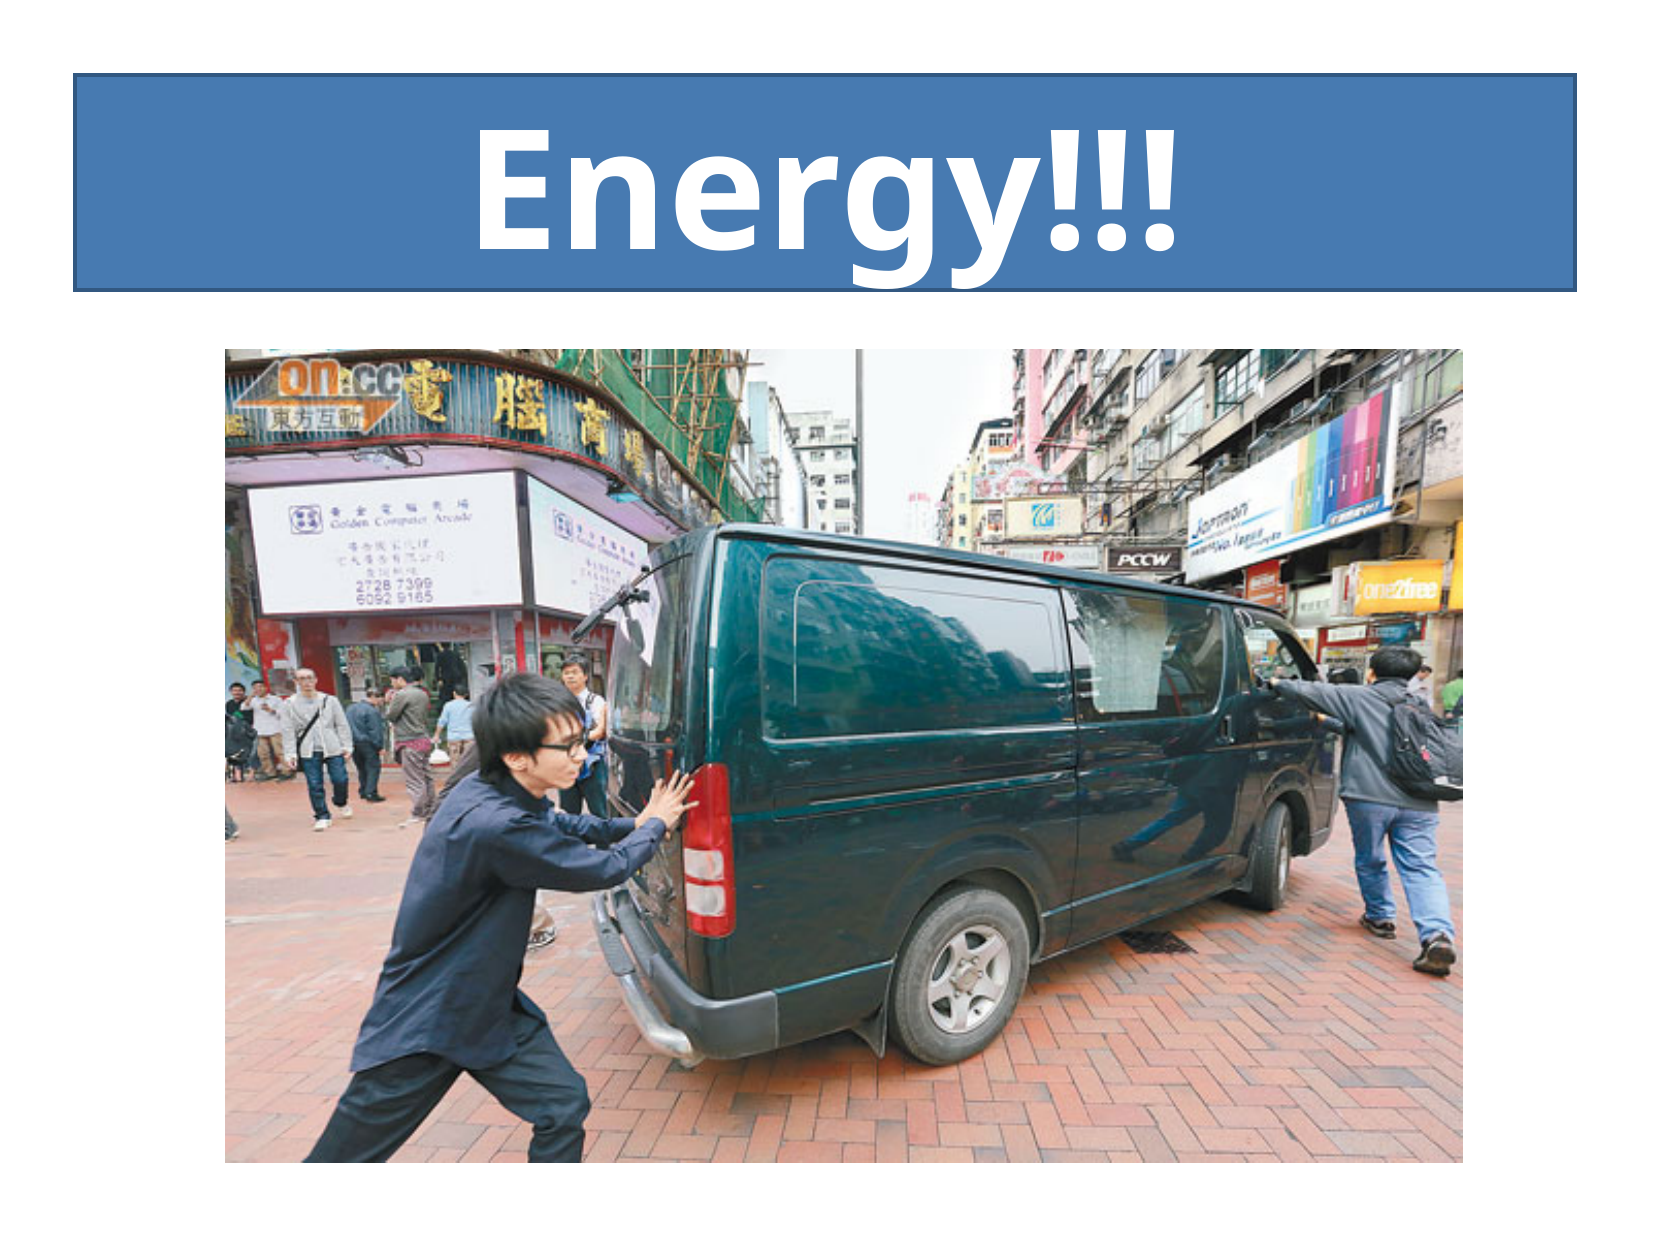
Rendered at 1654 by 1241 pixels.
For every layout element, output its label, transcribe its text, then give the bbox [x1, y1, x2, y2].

text_box Energy!!! [75, 74, 1576, 291]
picture [225, 349, 1463, 1163]
